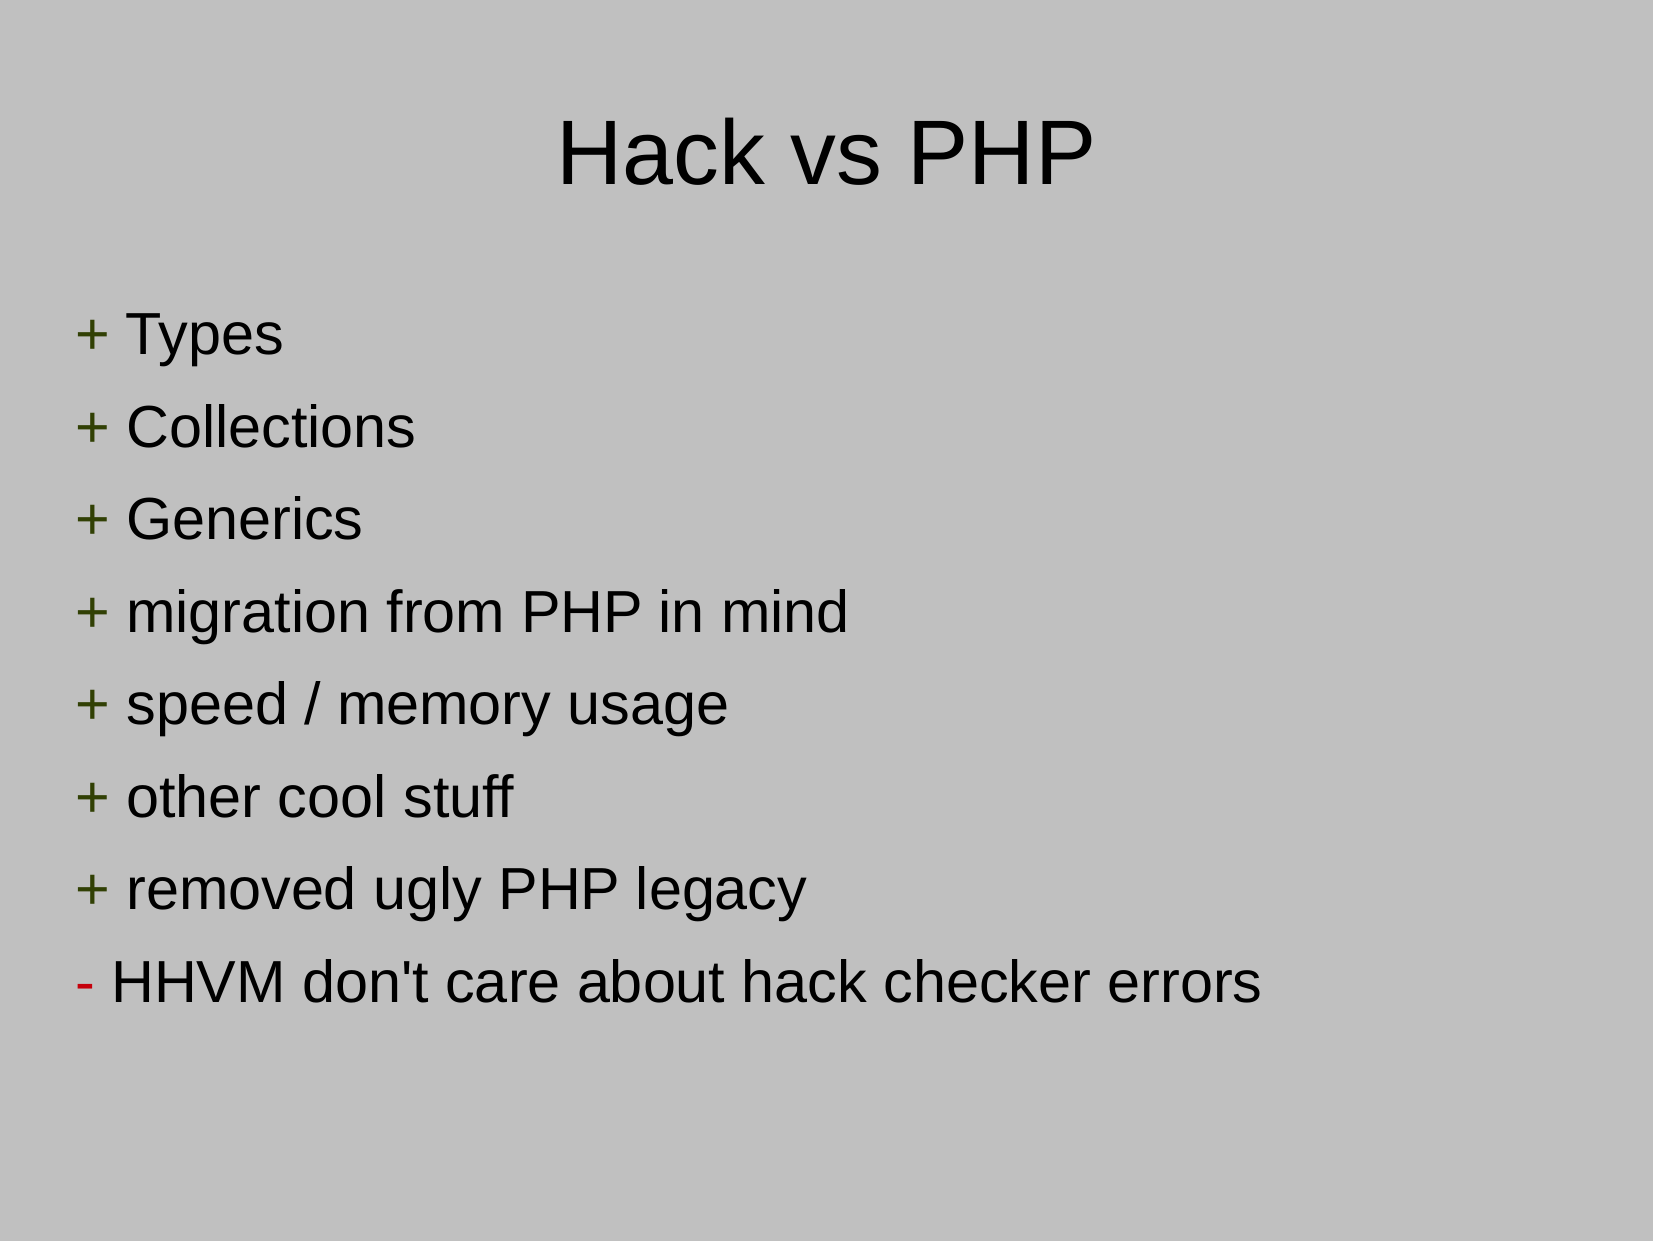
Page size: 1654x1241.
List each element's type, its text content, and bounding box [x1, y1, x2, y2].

title Hack vs PHP [82, 49, 1571, 257]
list + Types + Collections + Generics + migration from PHP in mind + speed / memory usage + other cool stuff + removed ugly PHP legacy - HHVM don't care about hack checker errors [12, 300, 1653, 1021]
